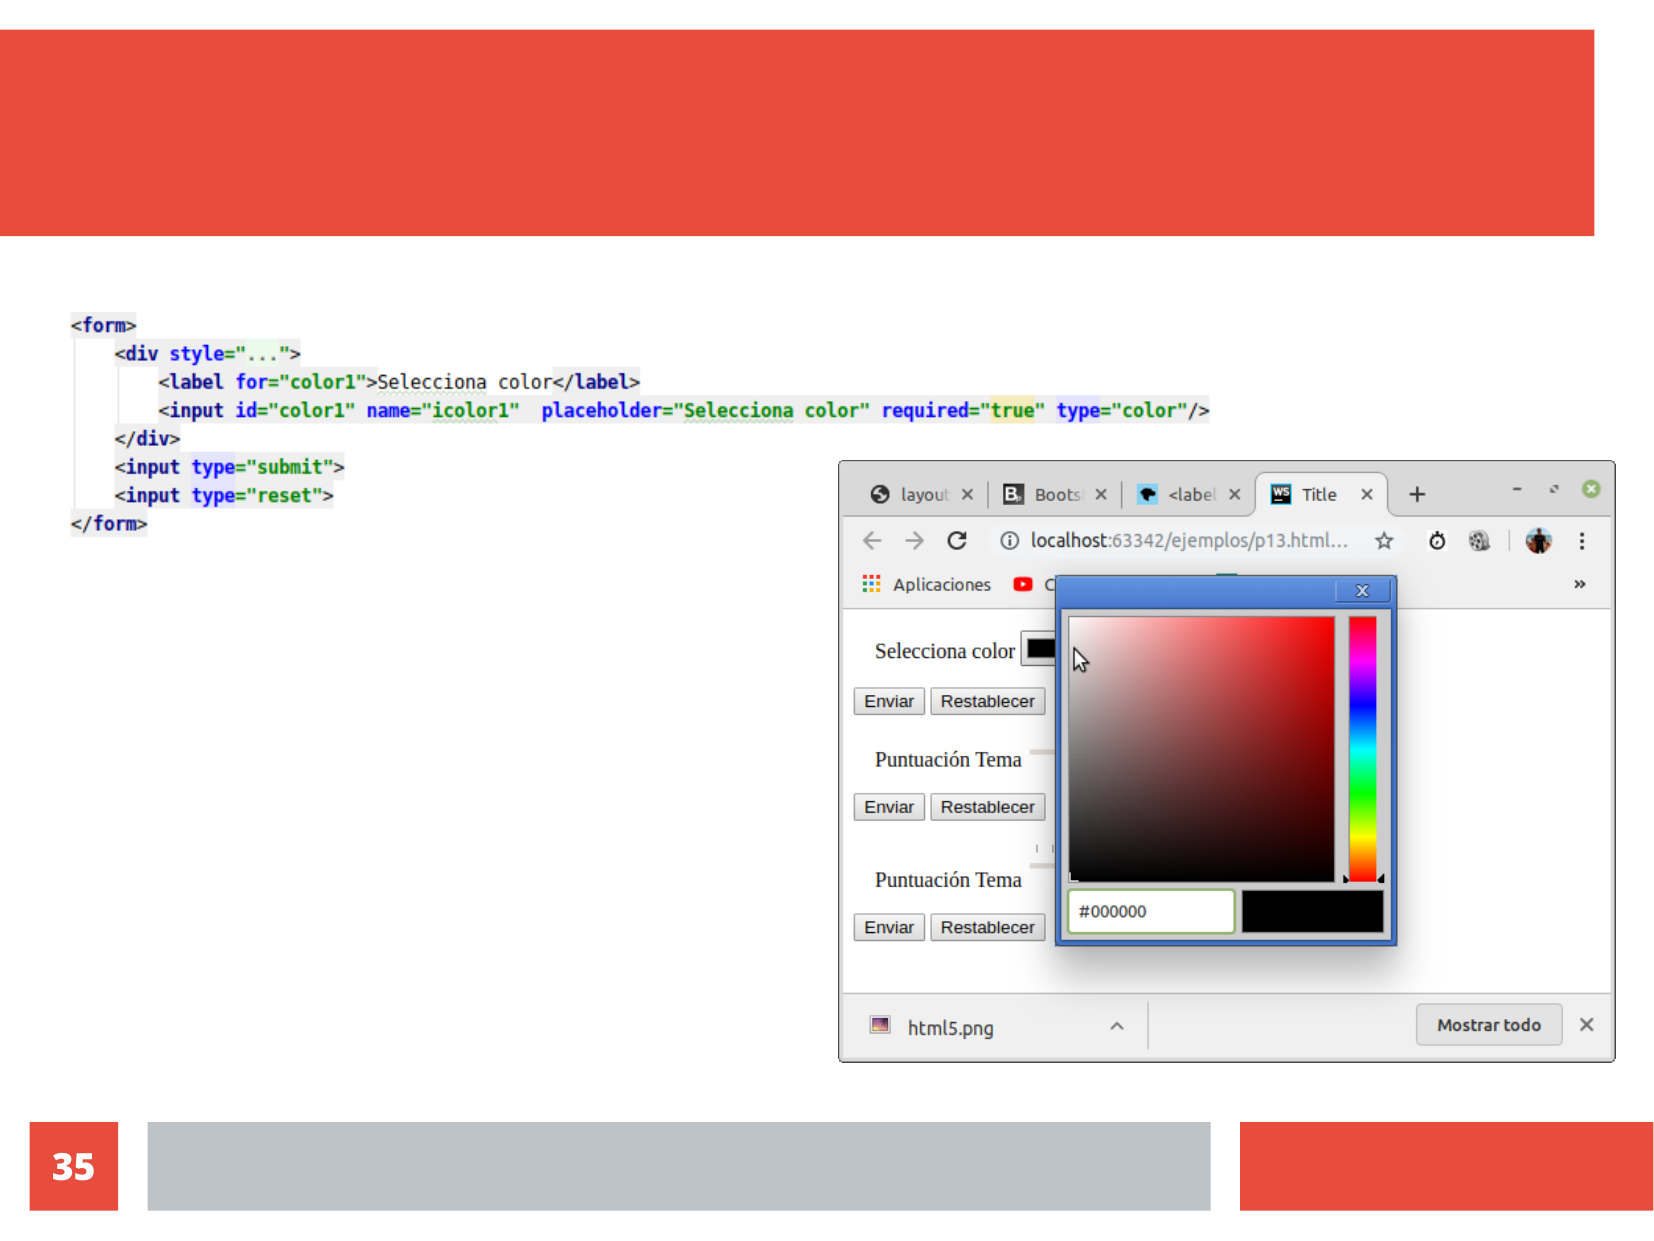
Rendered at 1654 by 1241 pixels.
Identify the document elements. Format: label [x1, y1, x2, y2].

picture [60, 312, 1616, 1063]
